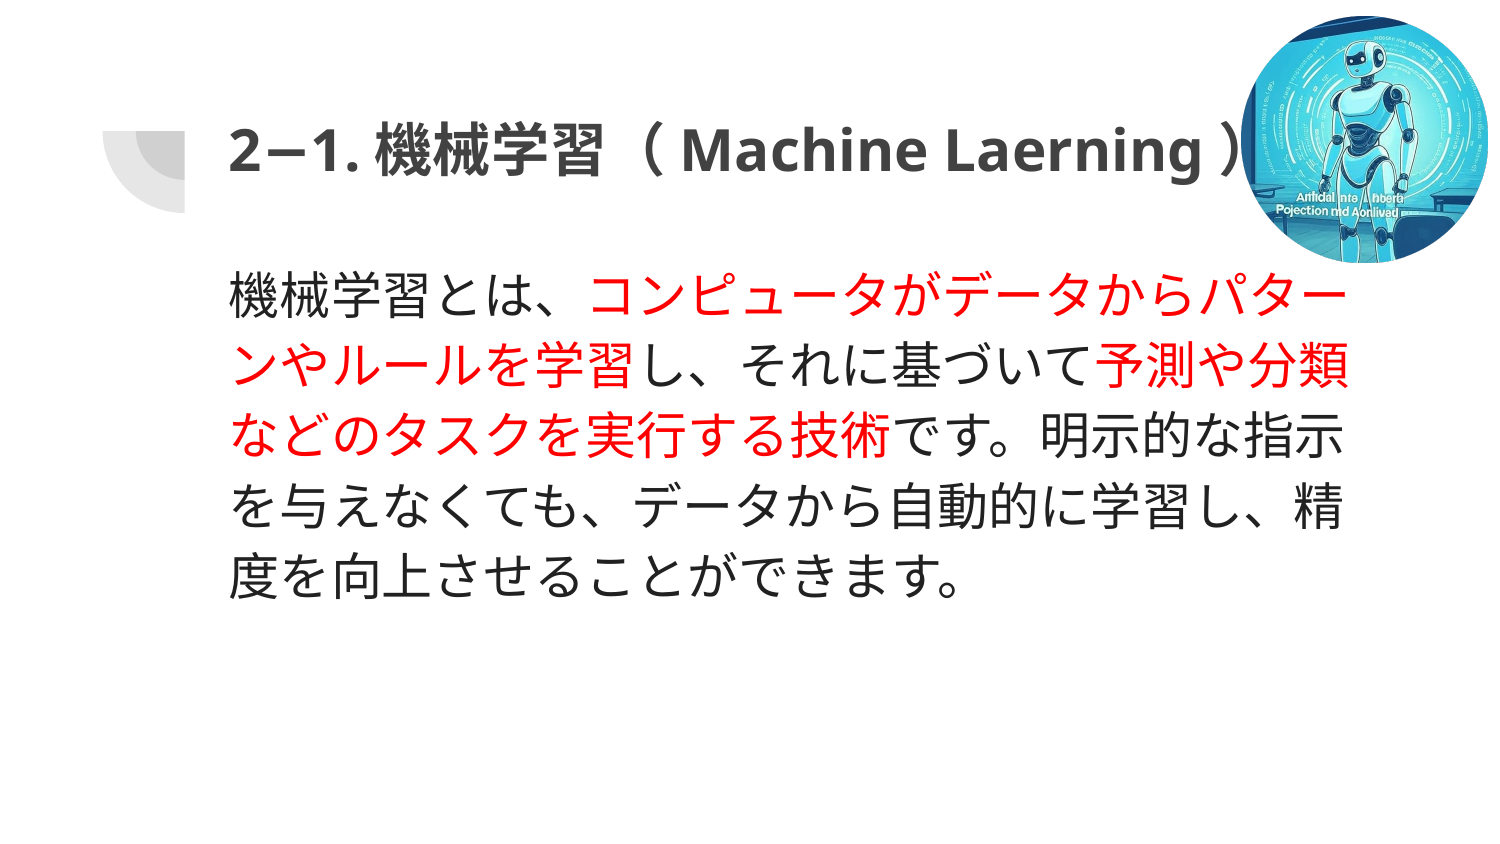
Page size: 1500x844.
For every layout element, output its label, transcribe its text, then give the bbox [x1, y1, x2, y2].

title 2−1.機械学習（Machine Laerning） [213, 98, 1241, 238]
list 機械学習とは、コンピュータがデータからパターンやルールを学習し、それに基づいて予測や分類などのタスクを実行する技術です。明示的な指示を与えなくても、データから自動的に学習し、精度を向上させることができます。﻿ [213, 238, 1368, 656]
picture [1241, 16, 1488, 263]
